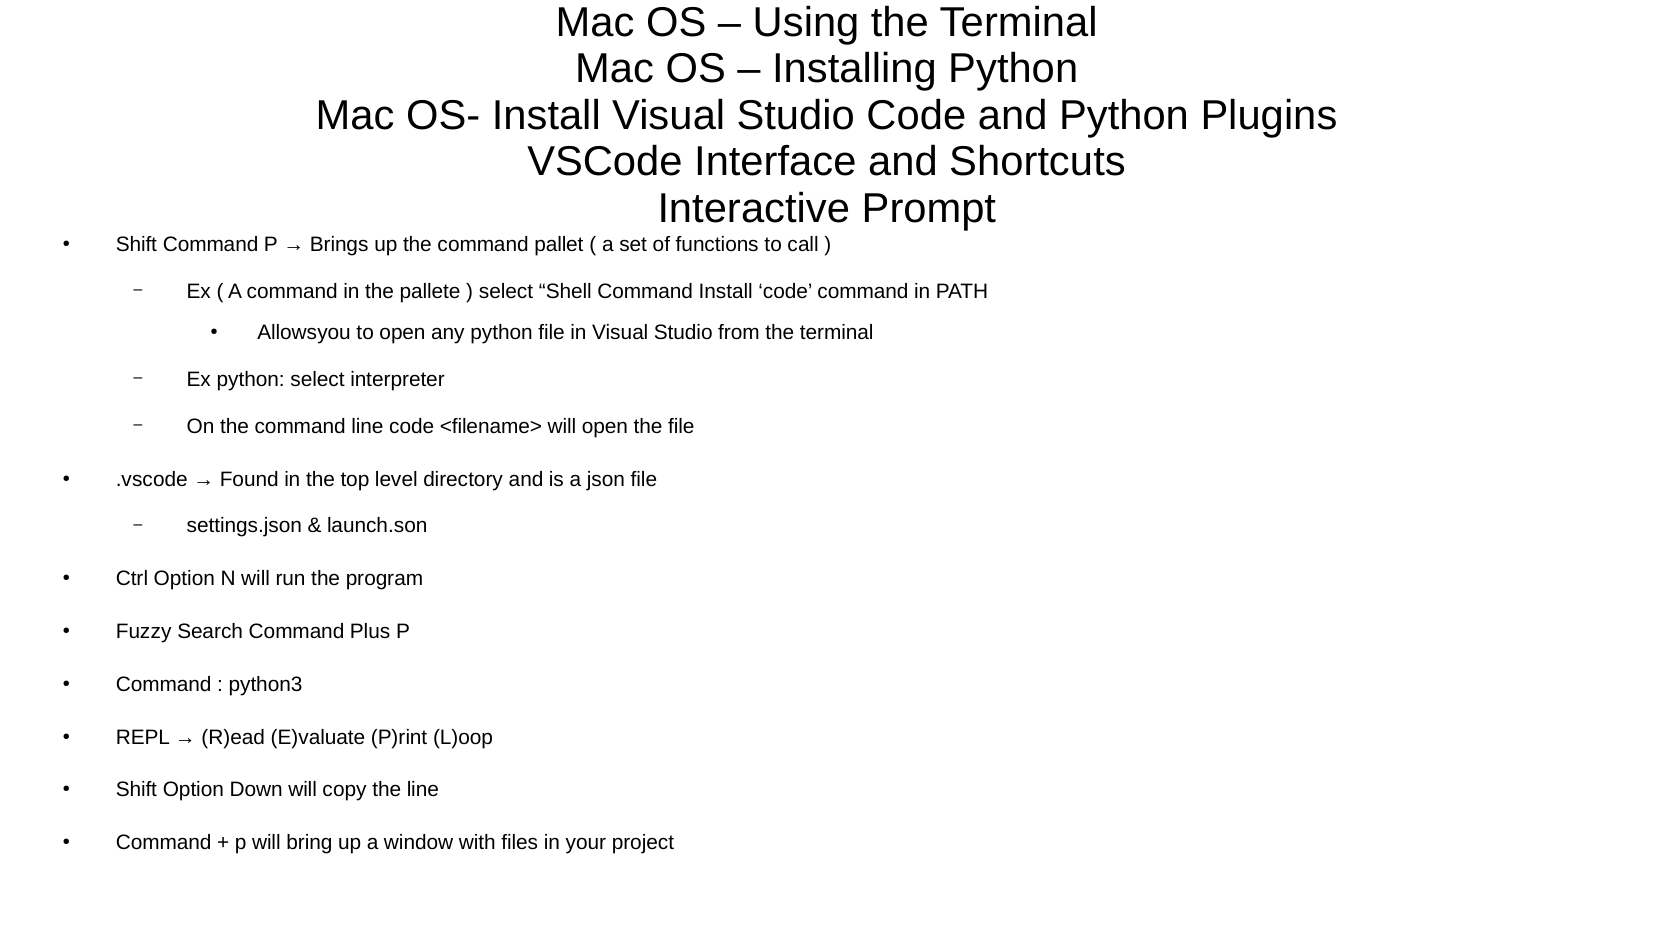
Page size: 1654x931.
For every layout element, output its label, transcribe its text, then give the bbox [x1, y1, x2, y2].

title Mac OS – Using the Terminal Mac OS – Installing Python Mac OS- Install Visual Studio Code and Python Plugins VSCode Interface and Shortcuts Interactive Prompt [82, 0, 1571, 180]
list Shift Command P → Brings up the command pallet ( a set of functions to call ) Ex ( A command in the pallete ) select “Shell Command Install ‘code’ command in PATH Allowsyou to open any python file in Visual Studio from the terminal Ex python: select interpreter On the command line code <filename> will open the file .vscode → Found in the top level directory and is a json file settings.json & launch.son Ctrl Option N will run the program Fuzzy Search Command Plus P Command : python3 REPL → (R)ead (E)valuate (P)rint (L)oop Shift Option Down will copy the line Command + p will bring up a window with files in your project [45, 180, 1643, 878]
